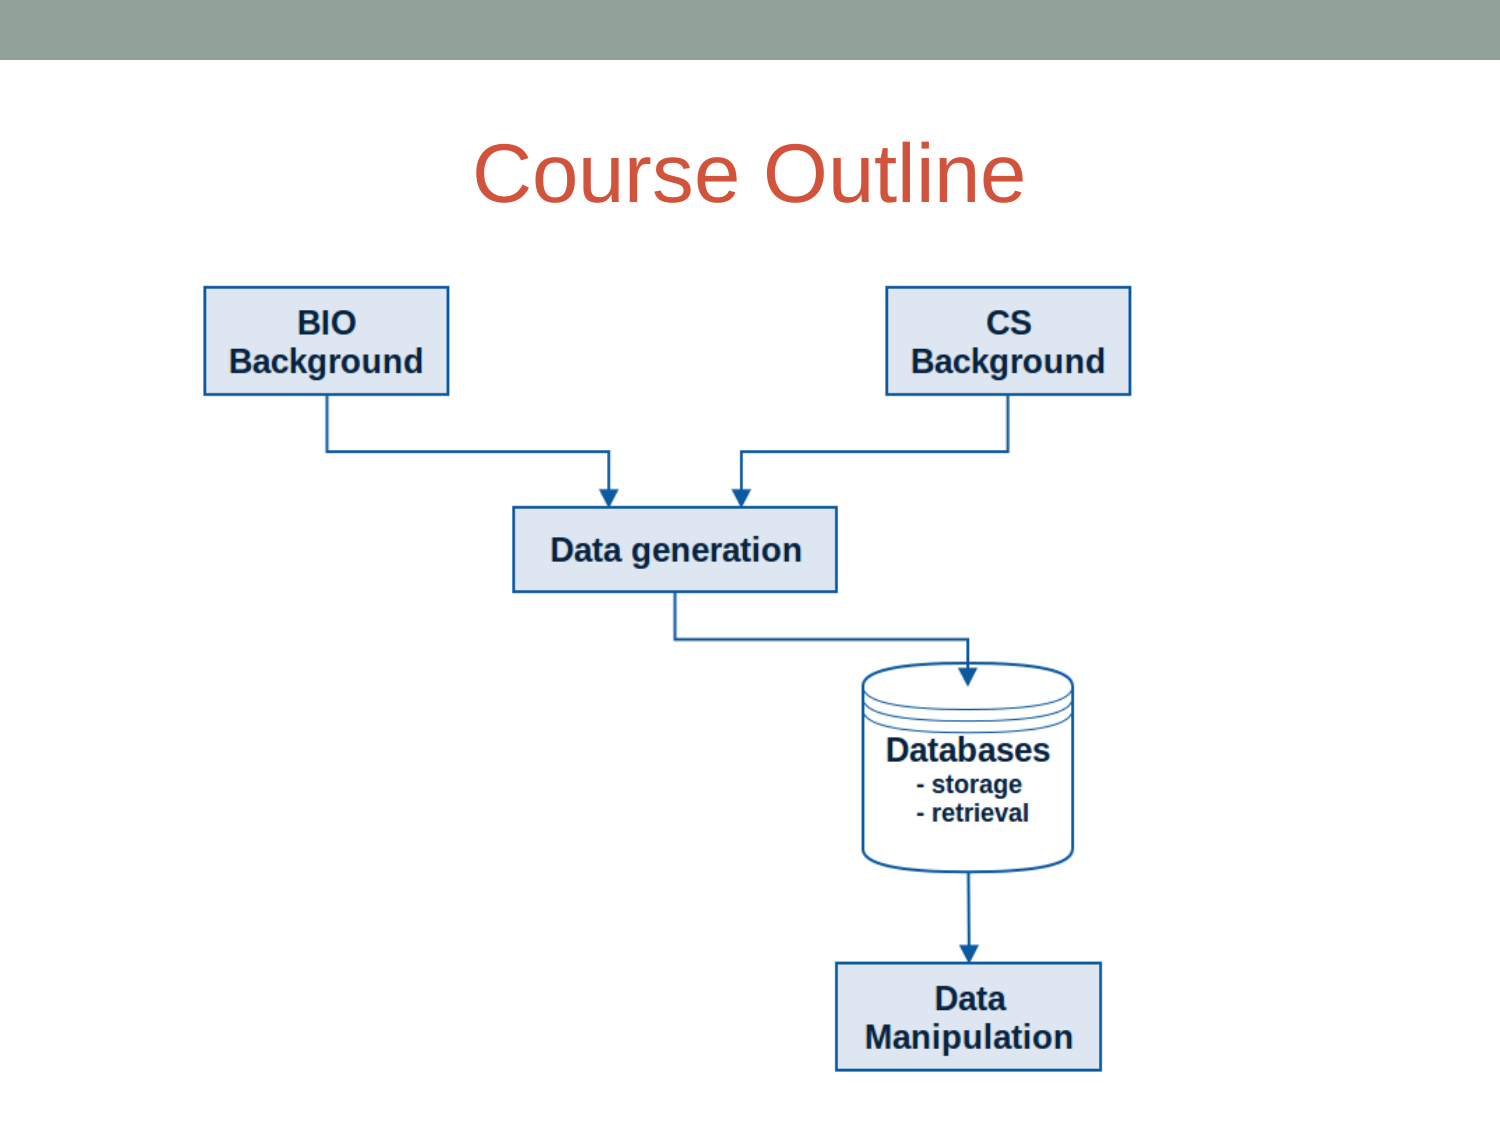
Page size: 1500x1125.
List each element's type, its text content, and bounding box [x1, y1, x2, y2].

text_box Course Outline [75, 87, 1425, 250]
picture [191, 269, 1200, 1109]
